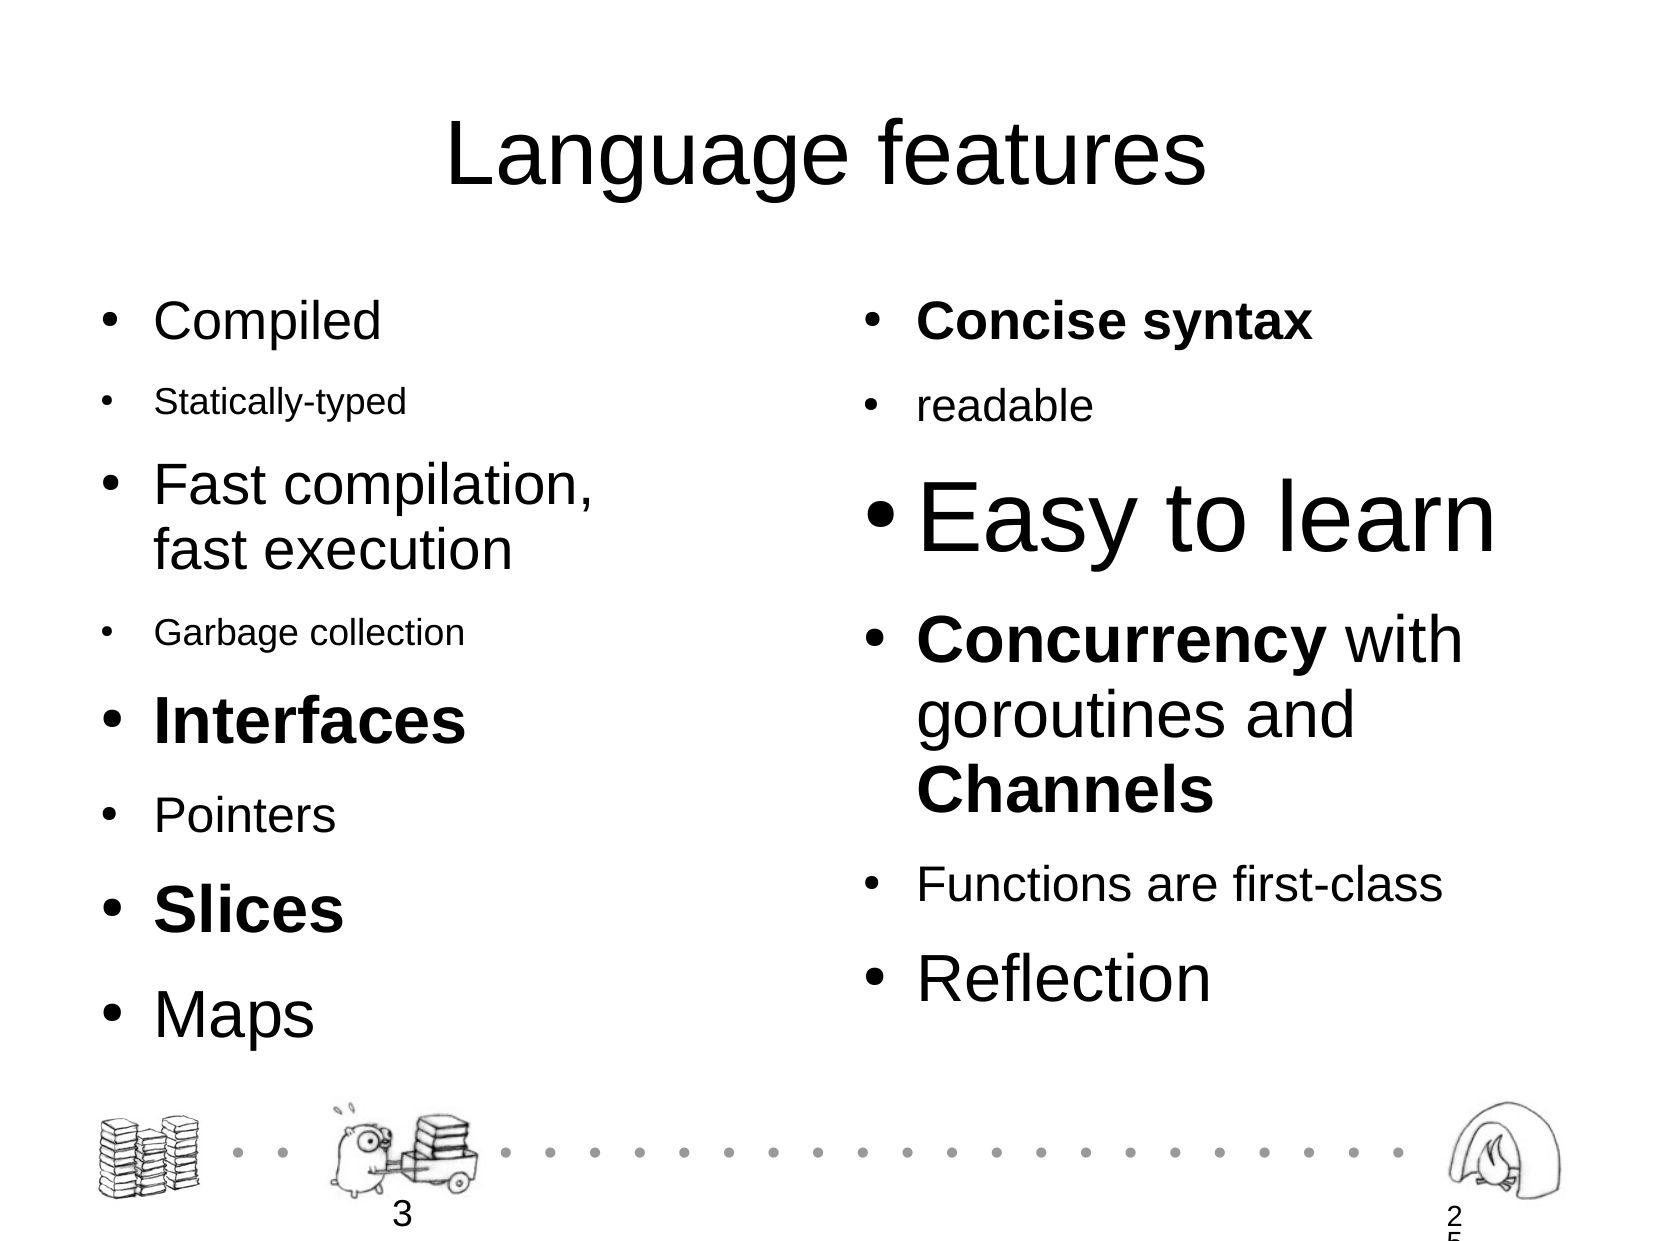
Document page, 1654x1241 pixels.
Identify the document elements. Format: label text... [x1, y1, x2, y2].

title Language features [82, 49, 1571, 257]
list Compiled Statically-typed Fast compilation, fast execution Garbage collection Interfaces Pointers Slices Maps [82, 290, 809, 1109]
picture [318, 1096, 486, 1205]
picture [1441, 1092, 1565, 1211]
list Concise syntax readable Easy to learn Concurrency with goroutines and Channels Functions are first-class Reflection [845, 290, 1572, 1018]
picture [88, 1109, 207, 1211]
